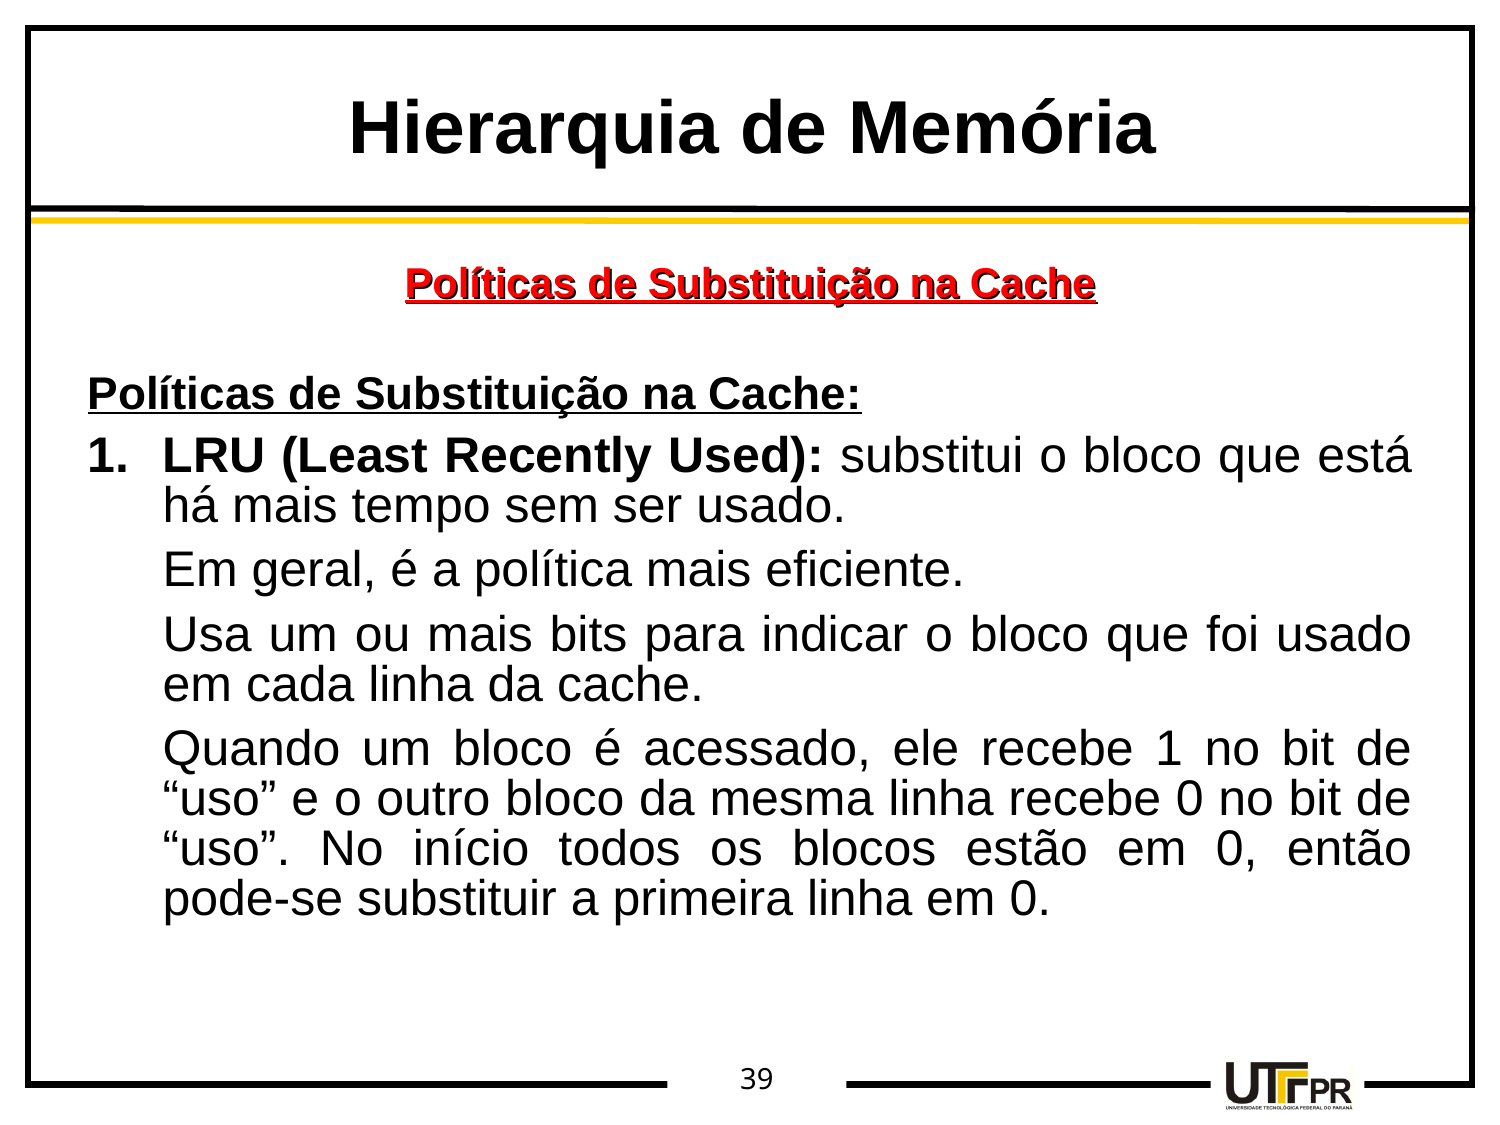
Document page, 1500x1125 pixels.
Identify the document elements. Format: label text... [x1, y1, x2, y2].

picture [1225, 1062, 1353, 1110]
title Hierarquia de Memória [29, 85, 1477, 180]
list Políticas de Substituição na Cache Políticas de Substituição na Cache: LRU (Least Recently Used): substitui o bloco que está há mais tempo sem ser usado. Em geral, é a política mais eficiente. Usa um ou mais bits para indicar o bloco que foi usado em cada linha da cache. Quando um bloco é acessado, ele recebe 1 no bit de “uso” e o outro bloco da mesma linha recebe 0 no bit de “uso”. No início todos os blocos estão em 0, então pode-se substituir a primeira linha em 0. [72, 257, 1428, 1027]
